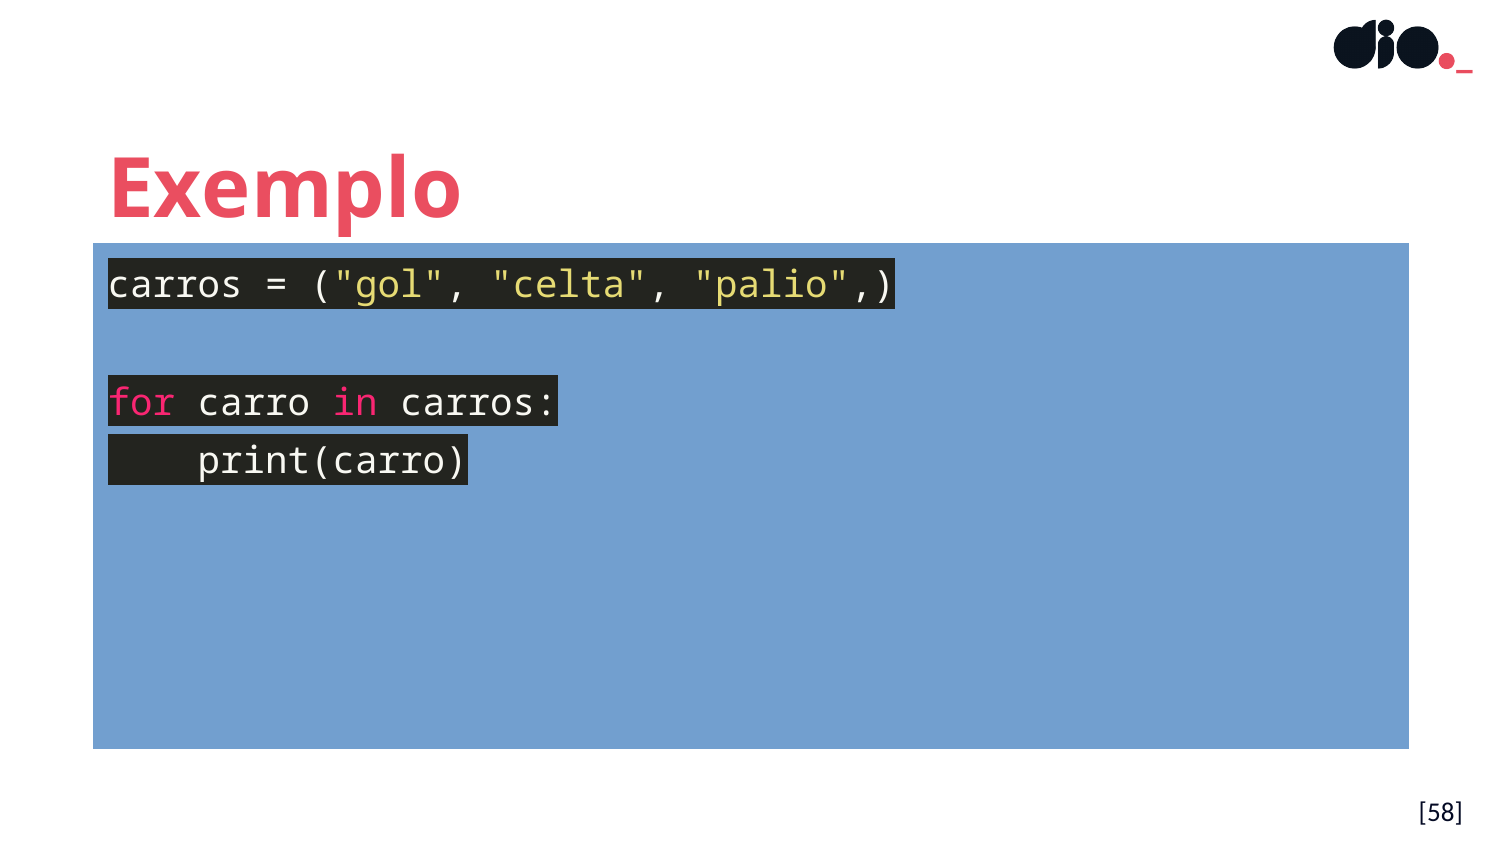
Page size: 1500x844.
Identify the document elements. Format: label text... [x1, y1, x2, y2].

text_box Exemplo [92, 104, 1408, 243]
text_box [] [1403, 779, 1494, 844]
table_header carros = ("gol", "celta", "palio",) for carro in carros: print(carro) [93, 243, 1409, 749]
